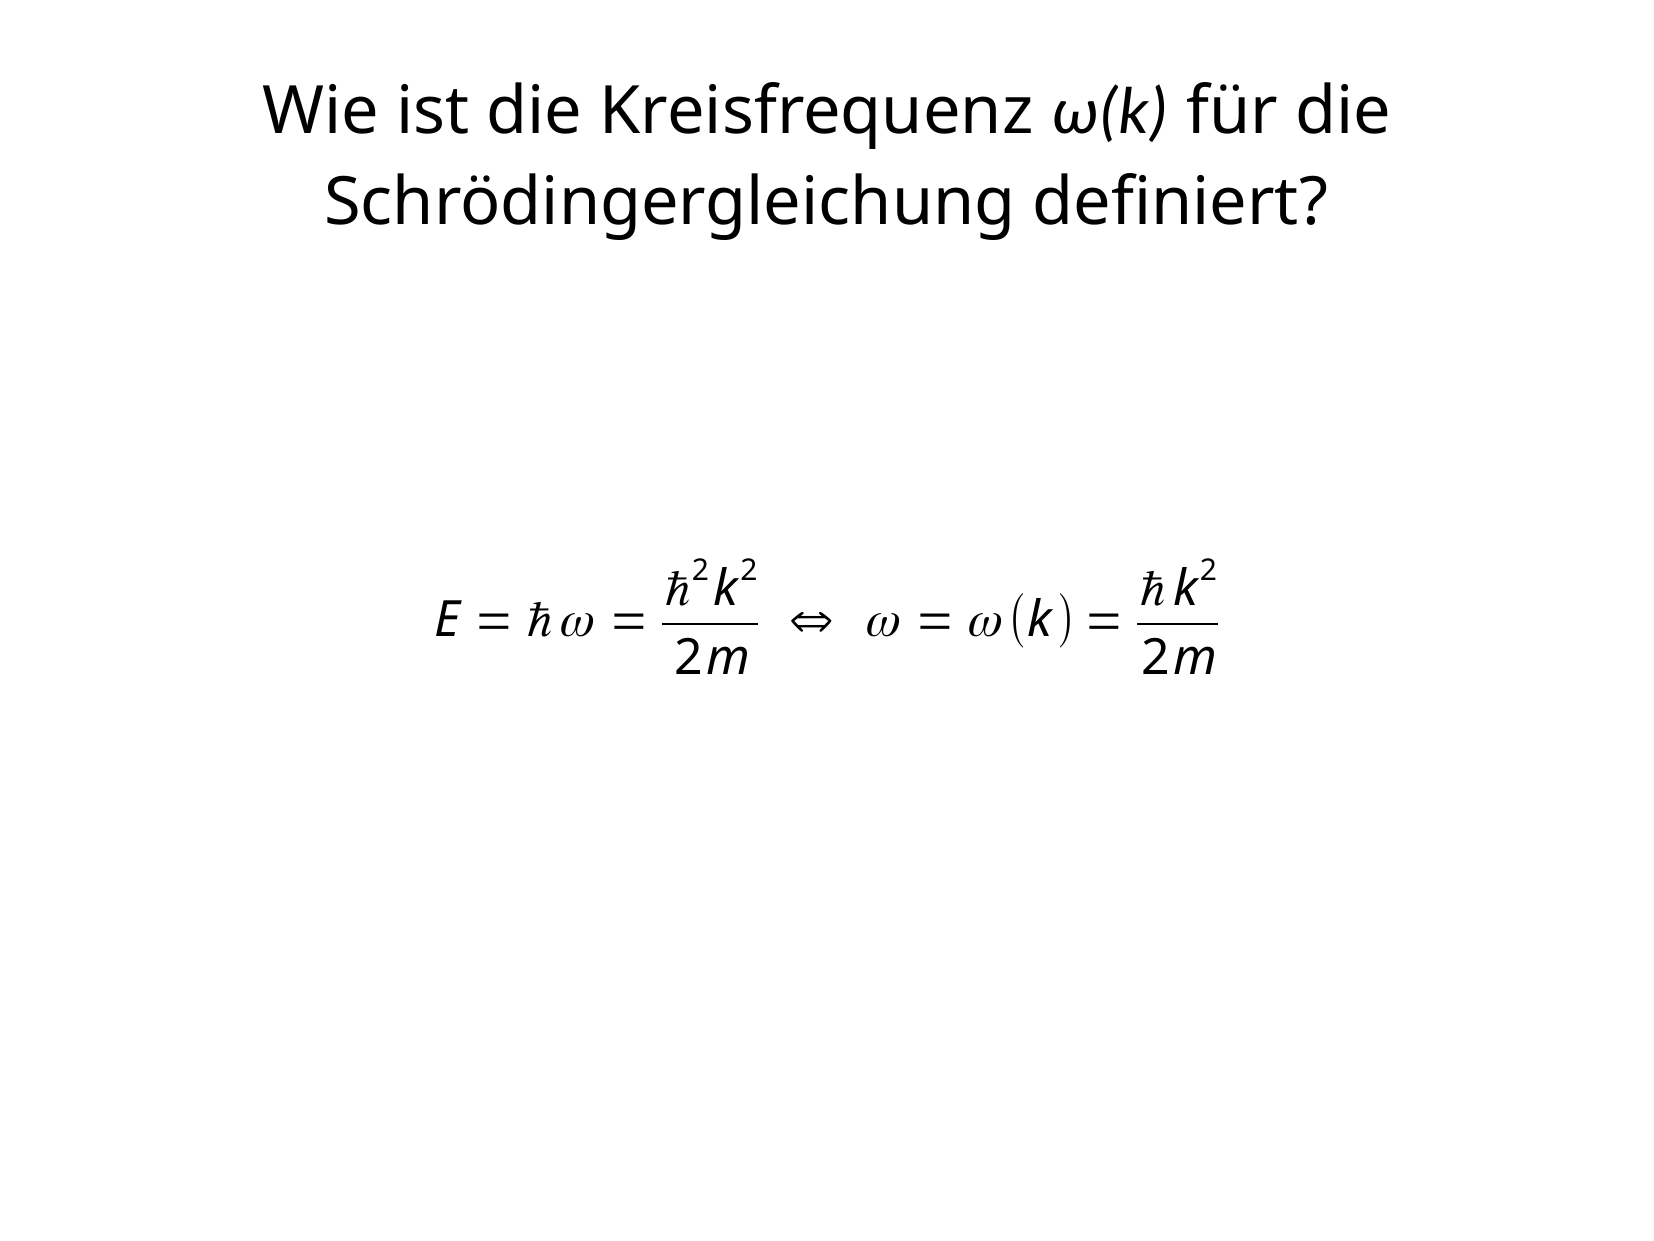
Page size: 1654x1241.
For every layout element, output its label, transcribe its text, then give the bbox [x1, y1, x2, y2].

chart [427, 552, 1226, 688]
title Wie ist die Kreisfrequenz ω(k) für die Schrödingergleichung definiert? [82, 49, 1571, 257]
